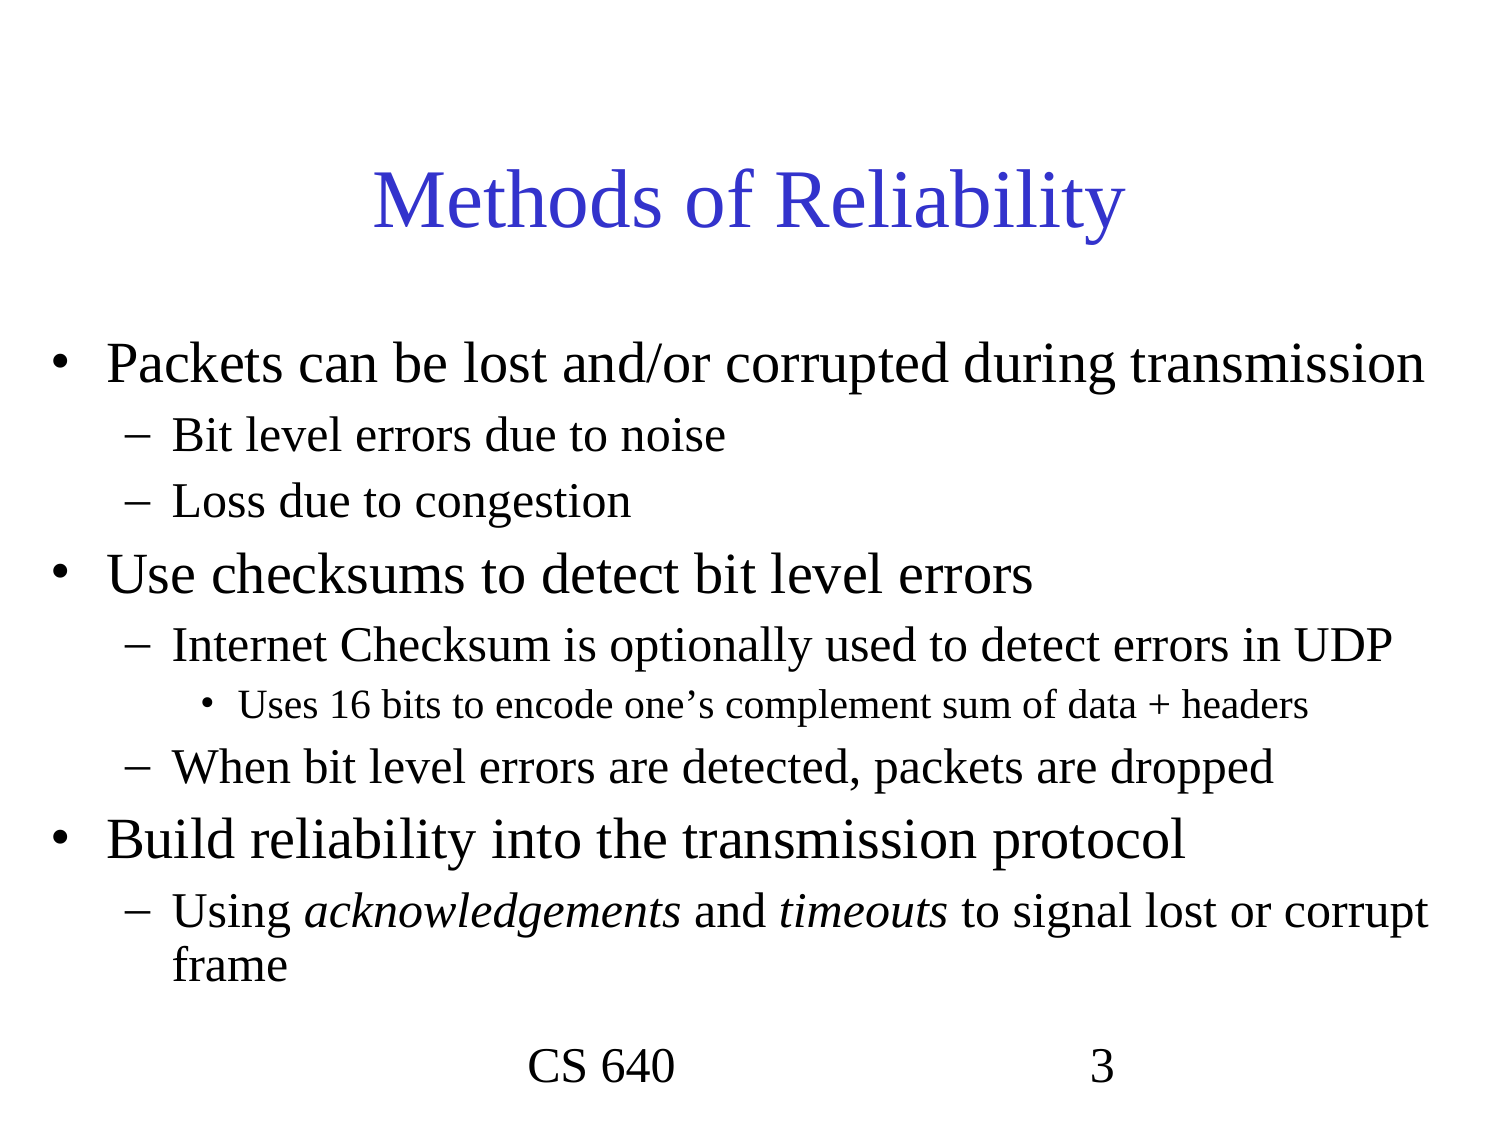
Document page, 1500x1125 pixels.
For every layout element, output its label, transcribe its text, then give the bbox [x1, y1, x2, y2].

title Methods of Reliability [112, 99, 1388, 288]
list Packets can be lost and/or corrupted during transmission Bit level errors due to noise Loss due to congestion Use checksums to detect bit level errors Internet Checksum is optionally used to detect errors in UDP Uses 16 bits to encode one’s complement sum of data + headers When bit level errors are detected, packets are dropped Build reliability into the transmission protocol Using acknowledgements and timeouts to signal lost or corrupt frame [35, 324, 1447, 1001]
